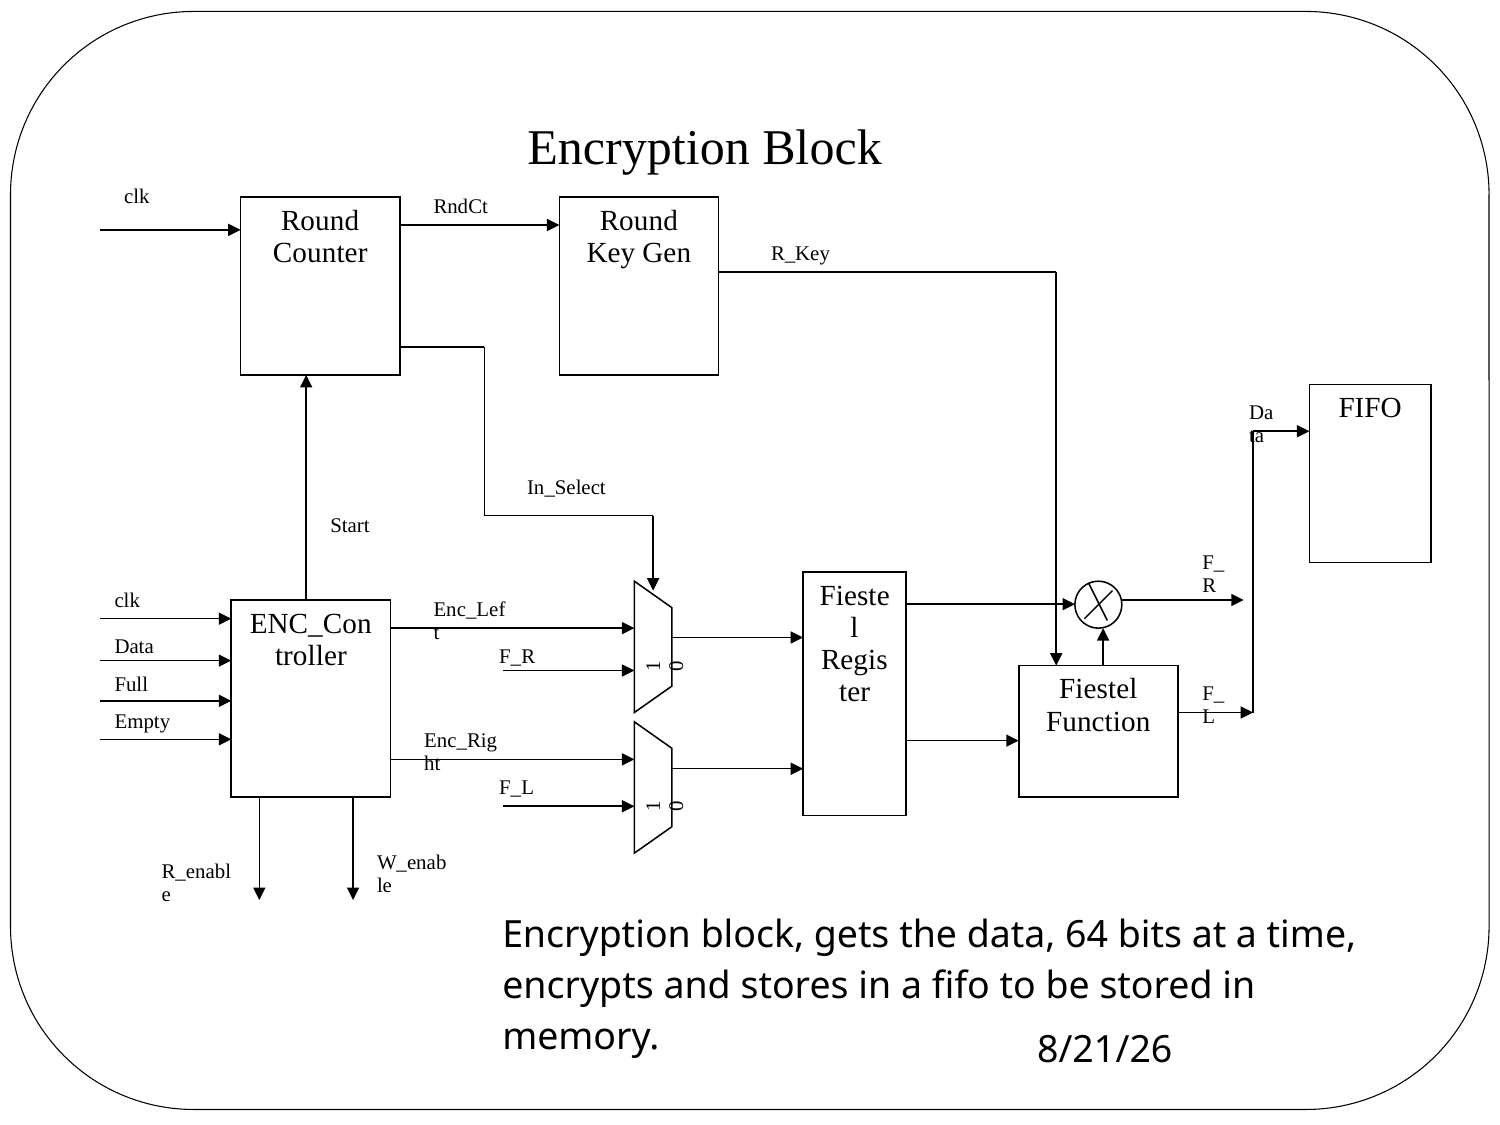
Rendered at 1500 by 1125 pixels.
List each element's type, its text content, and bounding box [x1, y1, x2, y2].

text_box ENC_Controller [231, 599, 391, 797]
text_box Fiestel Function [1018, 665, 1179, 797]
text_box FIFO [1309, 384, 1432, 563]
text_box F_L [1187, 674, 1244, 703]
text_box F_L [484, 768, 588, 797]
text_box W_enable [362, 843, 466, 872]
text_box Encryption block, gets the data, 64 bits at a time, encrypts and stores in a fifo to be stored in memory. [487, 900, 1413, 1006]
text_box 1 0 [634, 581, 672, 713]
text_box 1 0 [634, 721, 672, 854]
text_box Enc_Right [409, 721, 513, 750]
text_box Round Counter [240, 196, 400, 375]
text_box clk [99, 581, 203, 610]
text_box Enc_Left [418, 590, 522, 619]
text_box RndCt [418, 187, 522, 216]
text_box R_Key [756, 234, 860, 263]
text_box Start [315, 506, 419, 535]
text_box In_Select [512, 468, 635, 497]
text_box F_R [484, 637, 588, 666]
text_box Fiestel Register [803, 571, 907, 816]
text_box Data [99, 628, 203, 657]
text_box Empty [99, 703, 203, 732]
text_box Round Key Gen [559, 196, 719, 375]
text_box Full [99, 665, 203, 694]
text_box Data [1234, 393, 1291, 422]
text_box R_enable [146, 853, 250, 891]
text_box clk [109, 178, 213, 207]
text_box F_R [1187, 543, 1244, 572]
text_box Encryption Block [512, 112, 897, 169]
